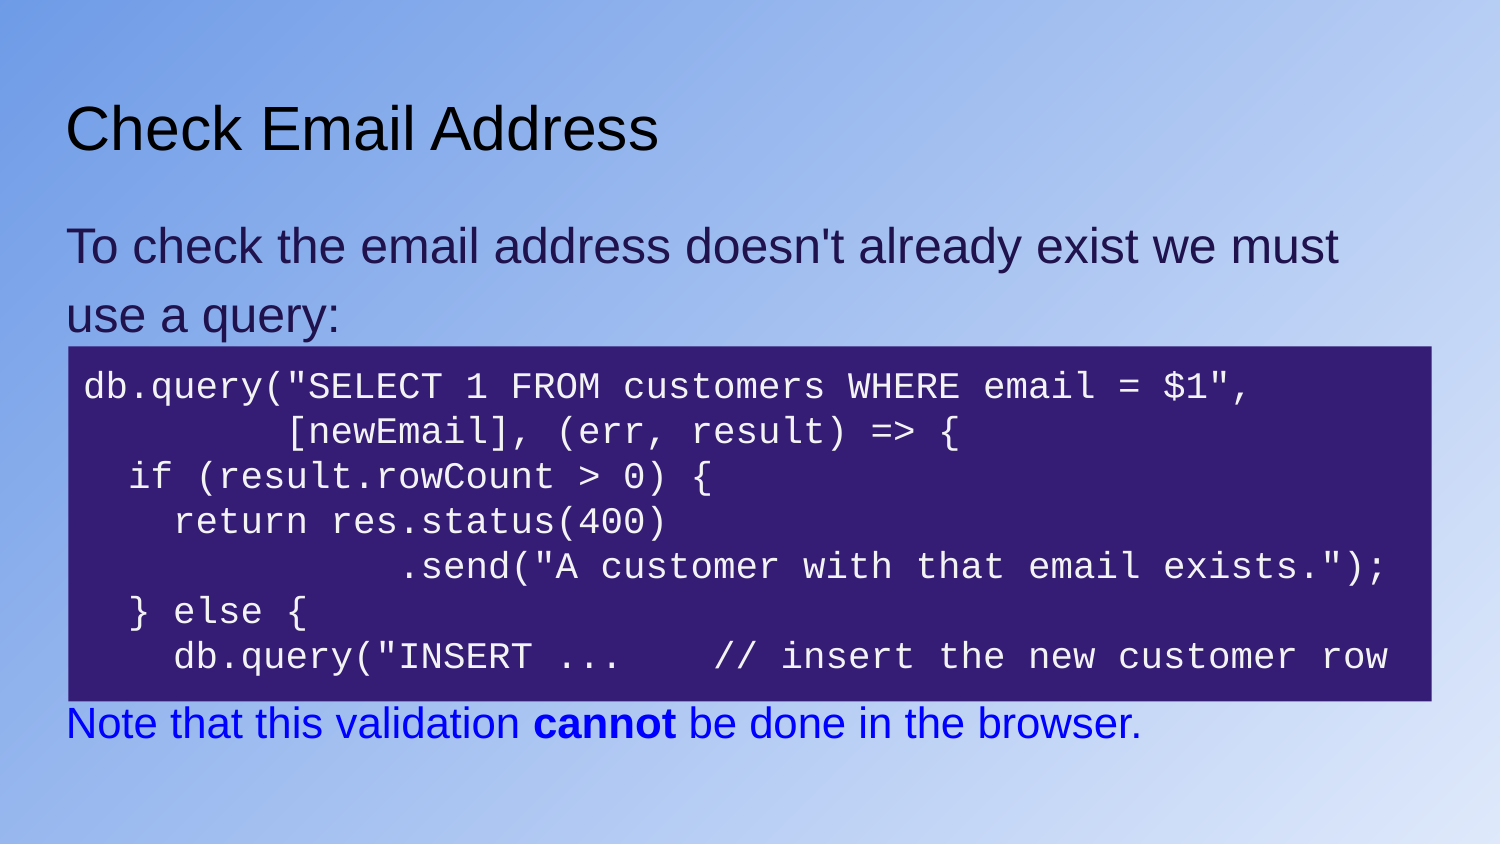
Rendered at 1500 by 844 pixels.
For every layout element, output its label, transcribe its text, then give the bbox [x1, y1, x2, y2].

text_box To check the email address doesn't already exist we must use a query: Note that this validation cannot be done in the browser. [51, 189, 1449, 750]
text_box db.query("SELECT 1 FROM customers WHERE email = $1", [newEmail], (err, result) => { if (result.rowCount > 0) { return res.status(400) .send("A customer with that email exists."); } else { db.query("INSERT ... // insert the new customer row [68, 346, 1432, 702]
text_box Check Email Address [51, 72, 1449, 167]
